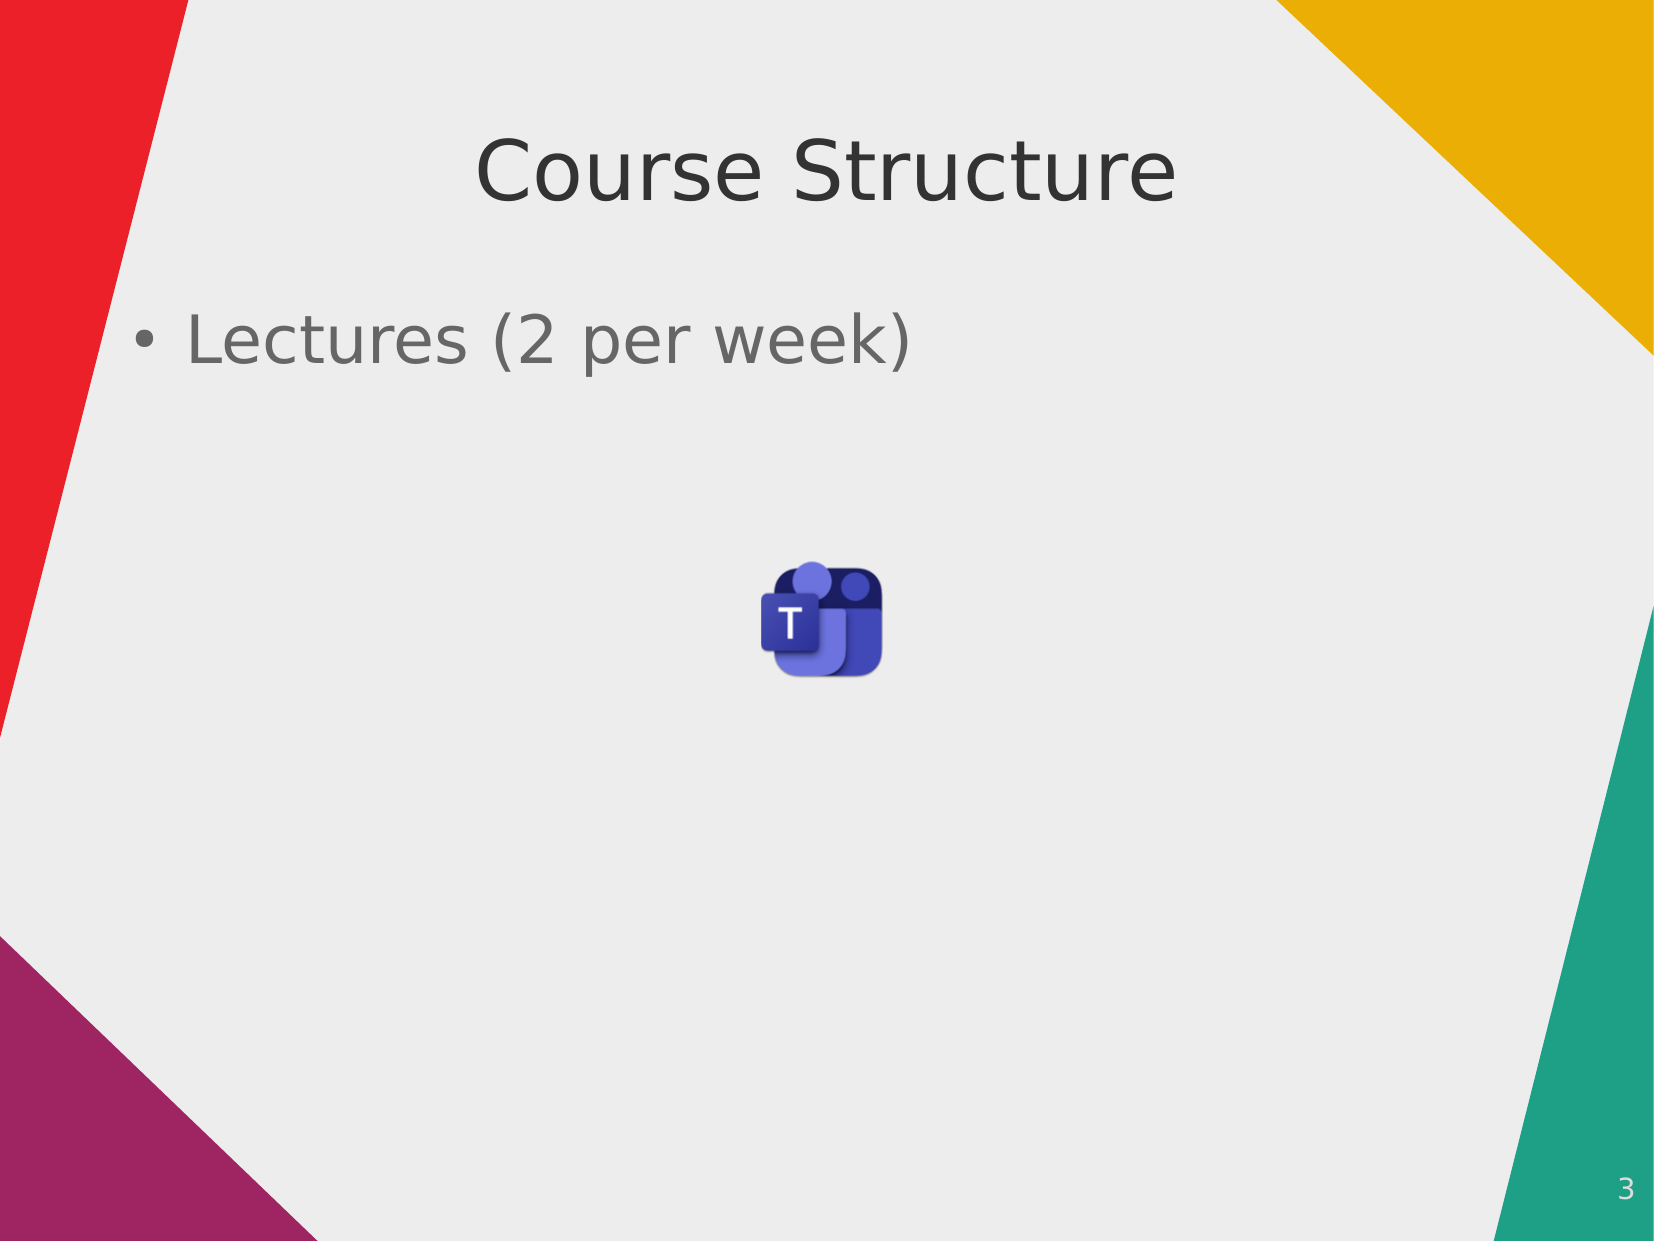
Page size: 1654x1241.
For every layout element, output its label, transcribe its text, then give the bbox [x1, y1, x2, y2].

picture [761, 555, 895, 689]
title Course Structure [114, 73, 1539, 271]
list Lectures (2 per week) [114, 302, 1539, 1033]
